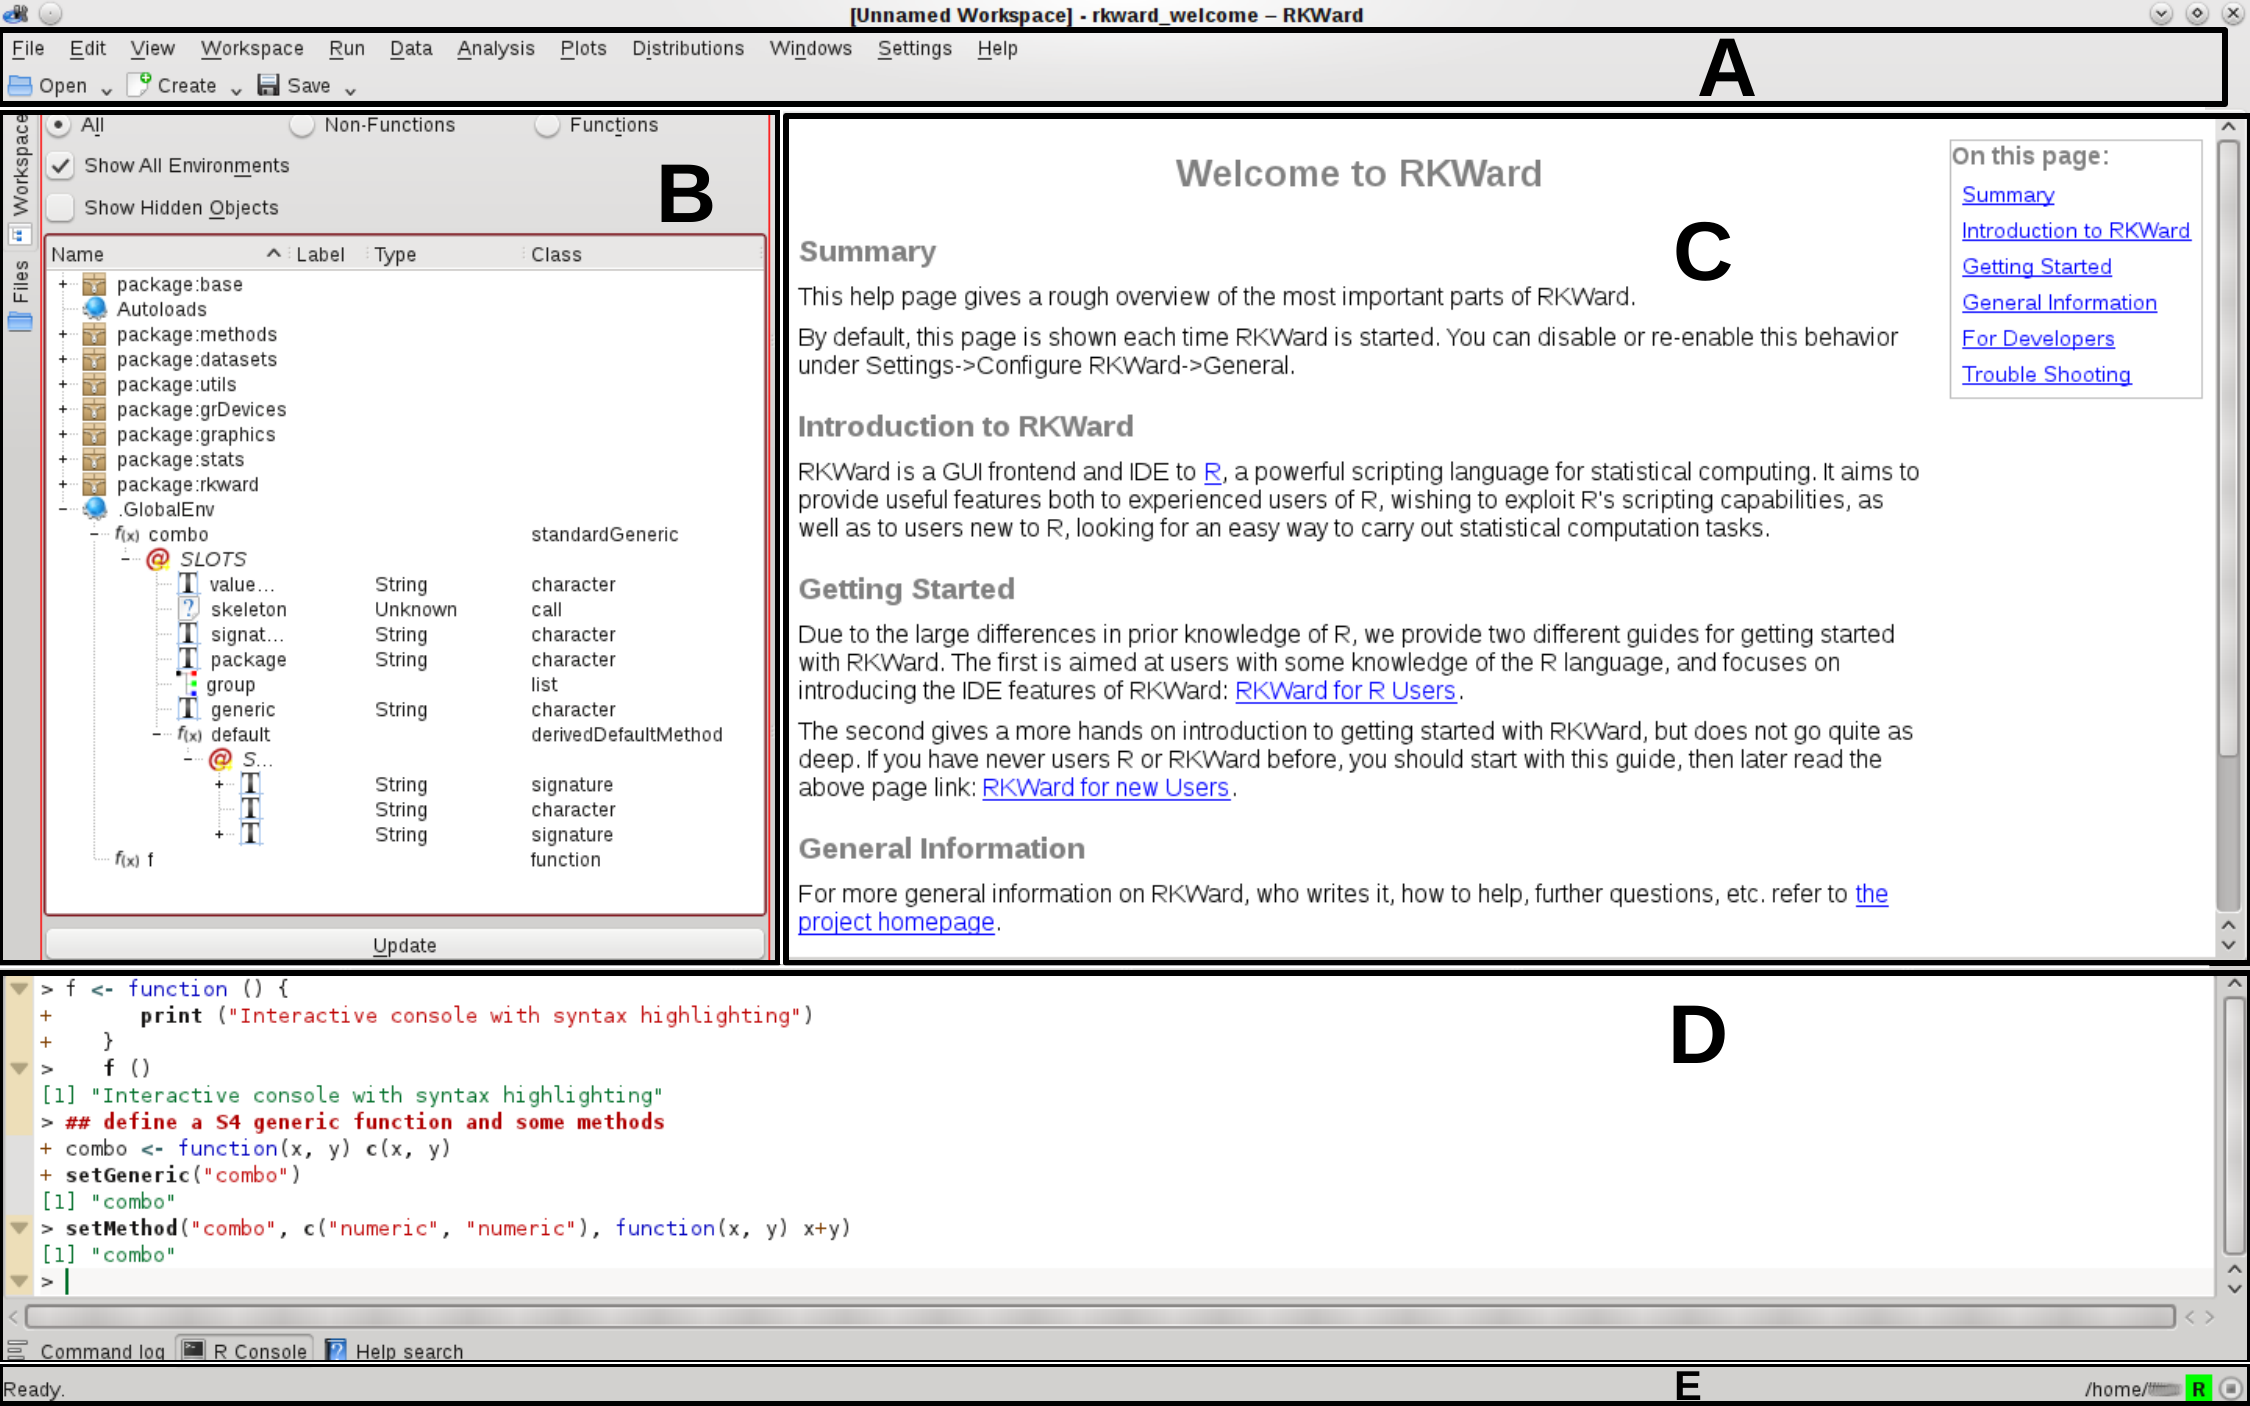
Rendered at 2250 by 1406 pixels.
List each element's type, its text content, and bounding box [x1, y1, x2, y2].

text_box C [1658, 198, 1768, 315]
picture [3, 33, 1682, 101]
text_box A [1682, 119, 1795, 123]
picture [1795, 33, 2222, 101]
text_box E [1659, 1355, 1765, 1362]
picture [789, 119, 2247, 960]
picture [0, 0, 2250, 113]
picture [0, 966, 2250, 970]
text_box B [642, 140, 749, 259]
text_box D [1654, 981, 1765, 1098]
picture [3, 115, 775, 960]
picture [3, 1367, 1659, 1401]
picture [3, 976, 2247, 1360]
text_box E [1659, 1364, 1765, 1406]
picture [1765, 1367, 2247, 1401]
text_box A [1682, 14, 1795, 107]
